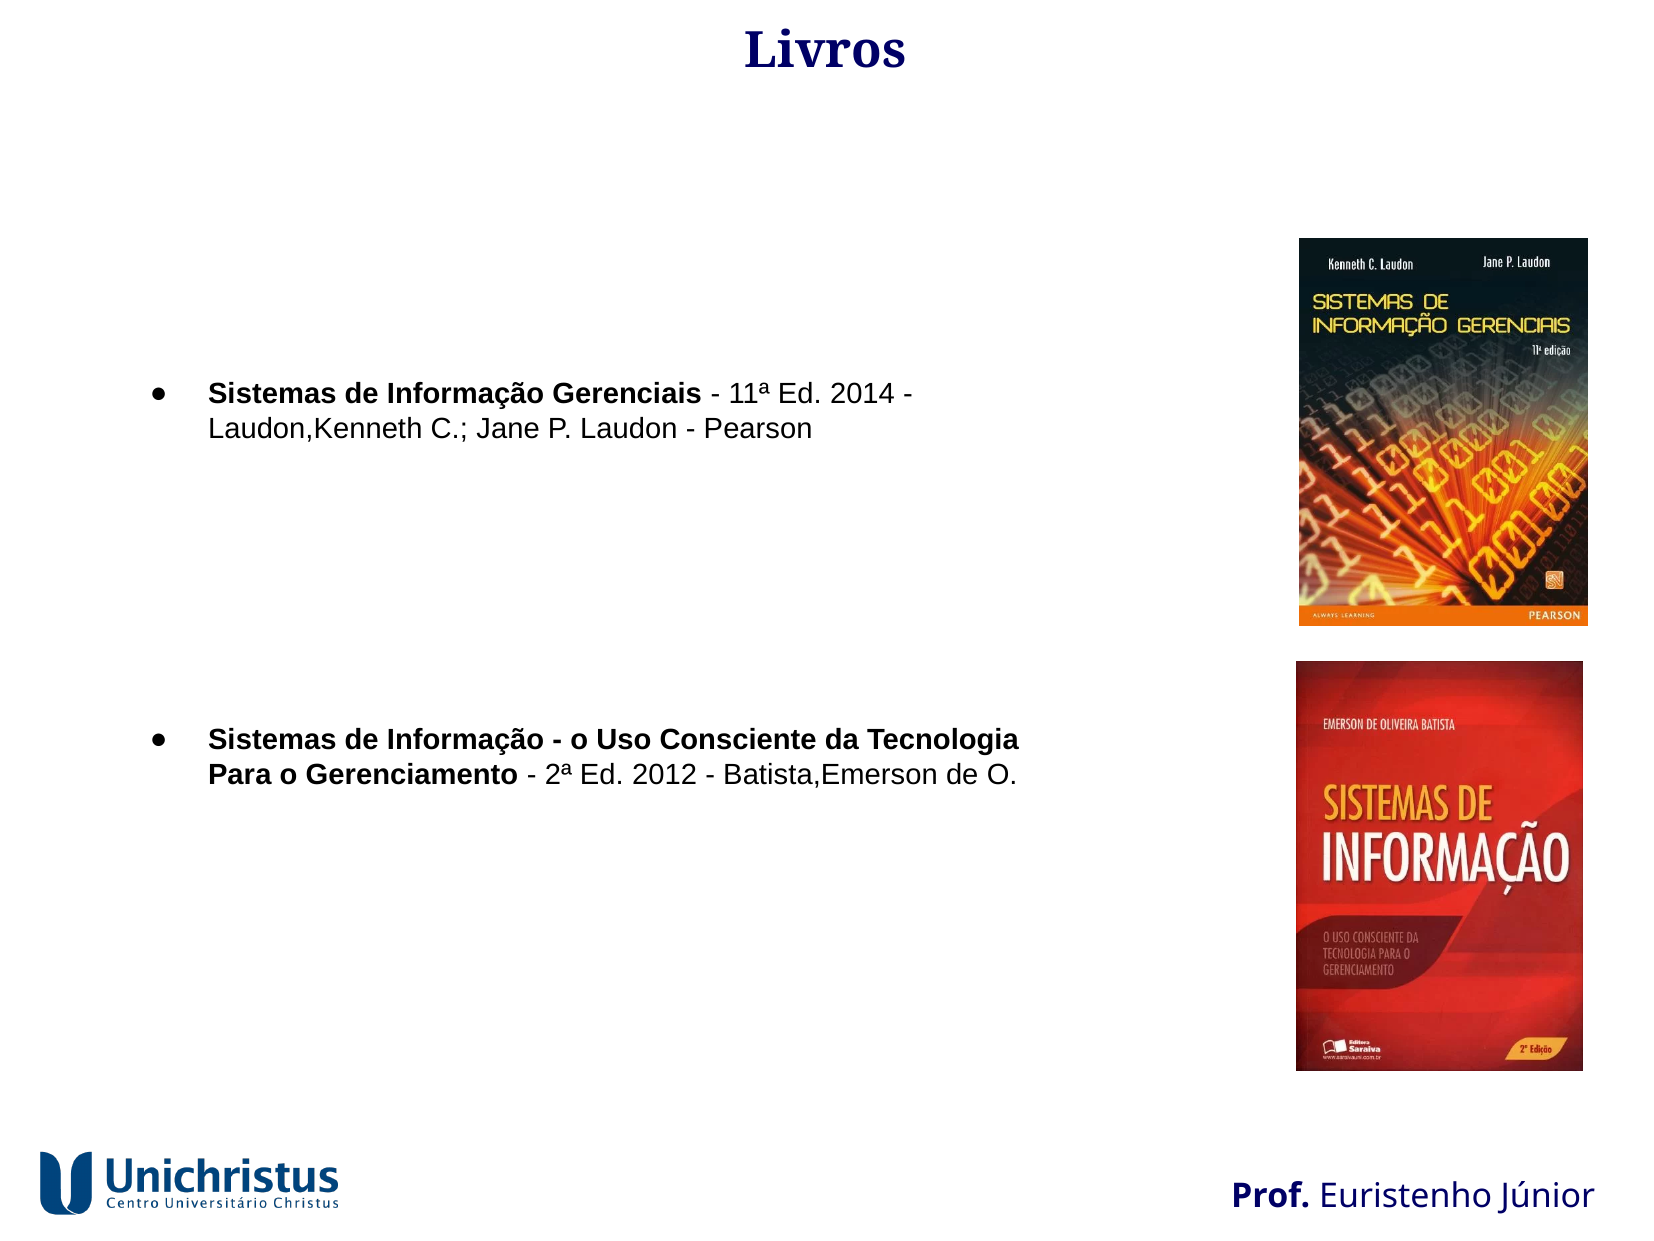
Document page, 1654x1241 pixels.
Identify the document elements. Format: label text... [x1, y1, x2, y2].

picture [1299, 238, 1588, 626]
picture [35, 1148, 343, 1217]
text_box Prof. Euristenho Júnior [1216, 1163, 1654, 1224]
text_box Livros [730, 6, 926, 113]
picture [1296, 661, 1583, 1071]
text_box Sistemas de Informação Gerenciais - 11ª Ed. 2014 - Laudon,Kenneth C.; Jane P. Laudon - Pearson Sistemas de Informação - o Uso Consciente da Tecnologia Para o Gerenciamento - 2ª Ed. 2012 - Batista,Emerson de O. [118, 359, 1075, 957]
